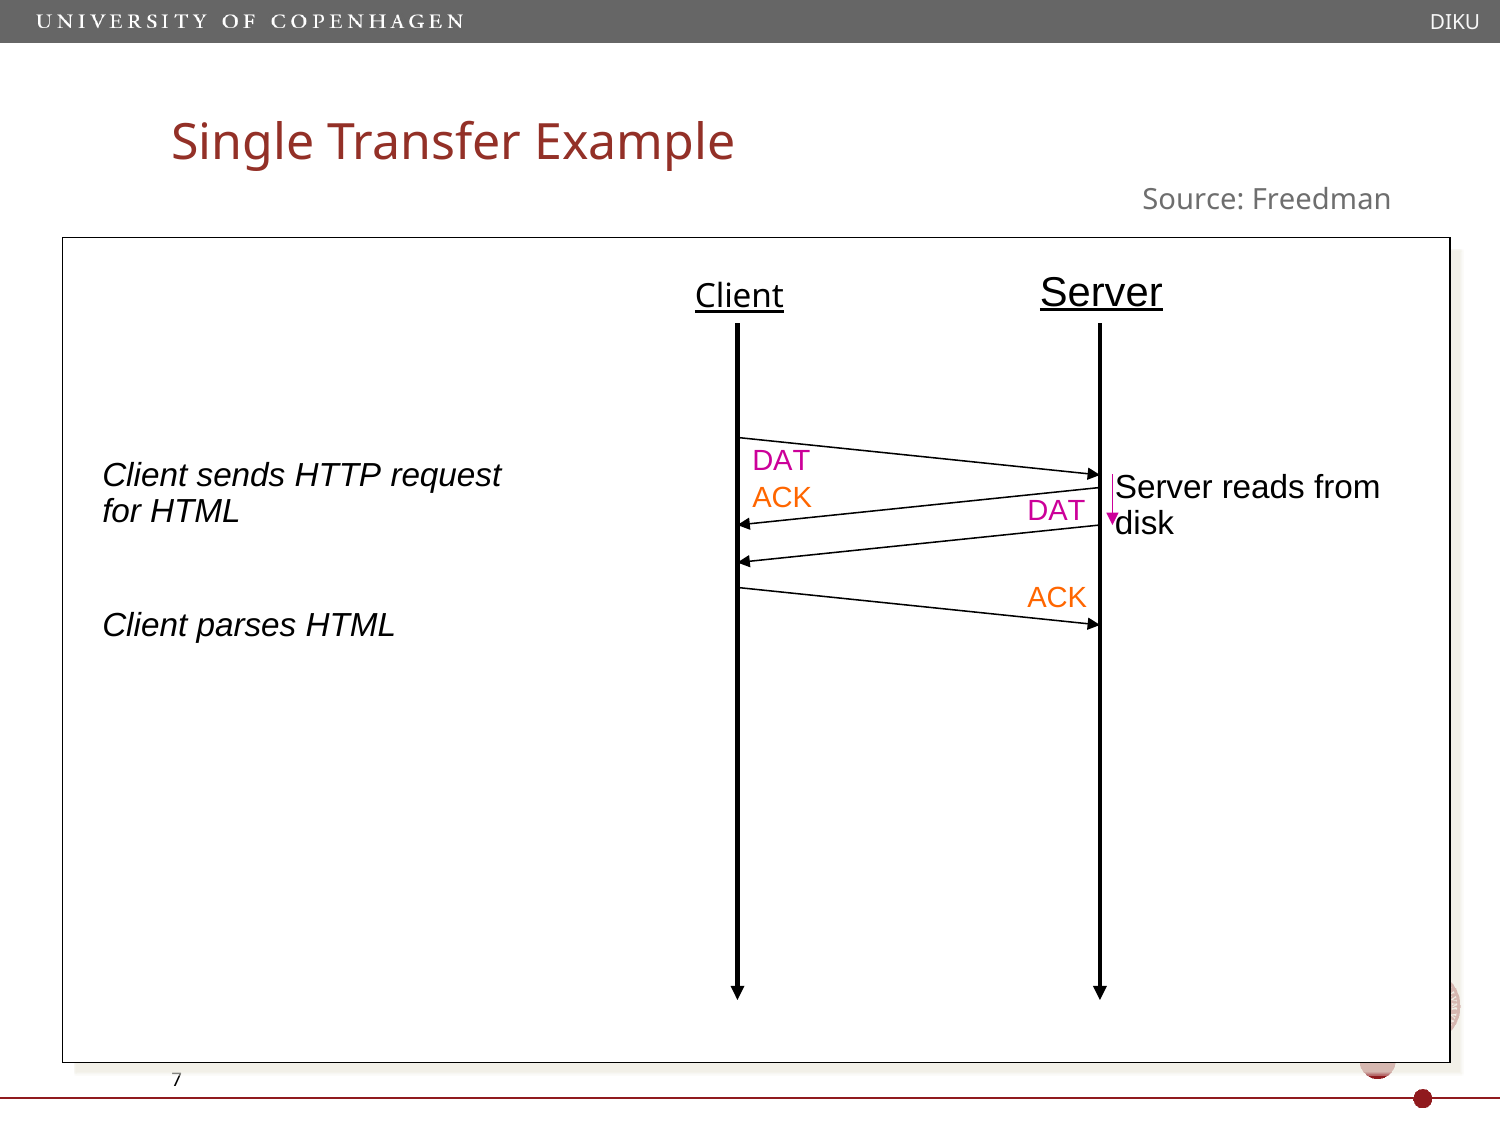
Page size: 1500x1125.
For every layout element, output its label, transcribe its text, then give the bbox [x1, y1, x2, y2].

text_box Source: Freedman [1127, 172, 1447, 223]
text_box [62, 237, 1450, 1063]
text_box ACK [758, 490, 765, 499]
title Single Transfer Example [171, 75, 1329, 171]
text_box DIKU [469, 0, 1495, 43]
text_box ACK [737, 488, 838, 525]
text_box <number> [171, 1067, 522, 1092]
text_box Server [1025, 262, 1211, 325]
text_box Client parses HTML [87, 600, 538, 663]
text_box DAT [1012, 487, 1113, 538]
text_box Client [679, 266, 816, 322]
text_box ACK [797, 488, 805, 497]
text_box Client sends HTTP request for HTML [87, 450, 538, 513]
text_box Server reads from disk [1099, 462, 1438, 526]
text_box DAT [737, 437, 838, 488]
text_box ACK [1012, 575, 1113, 625]
picture [0, 910, 1500, 1122]
